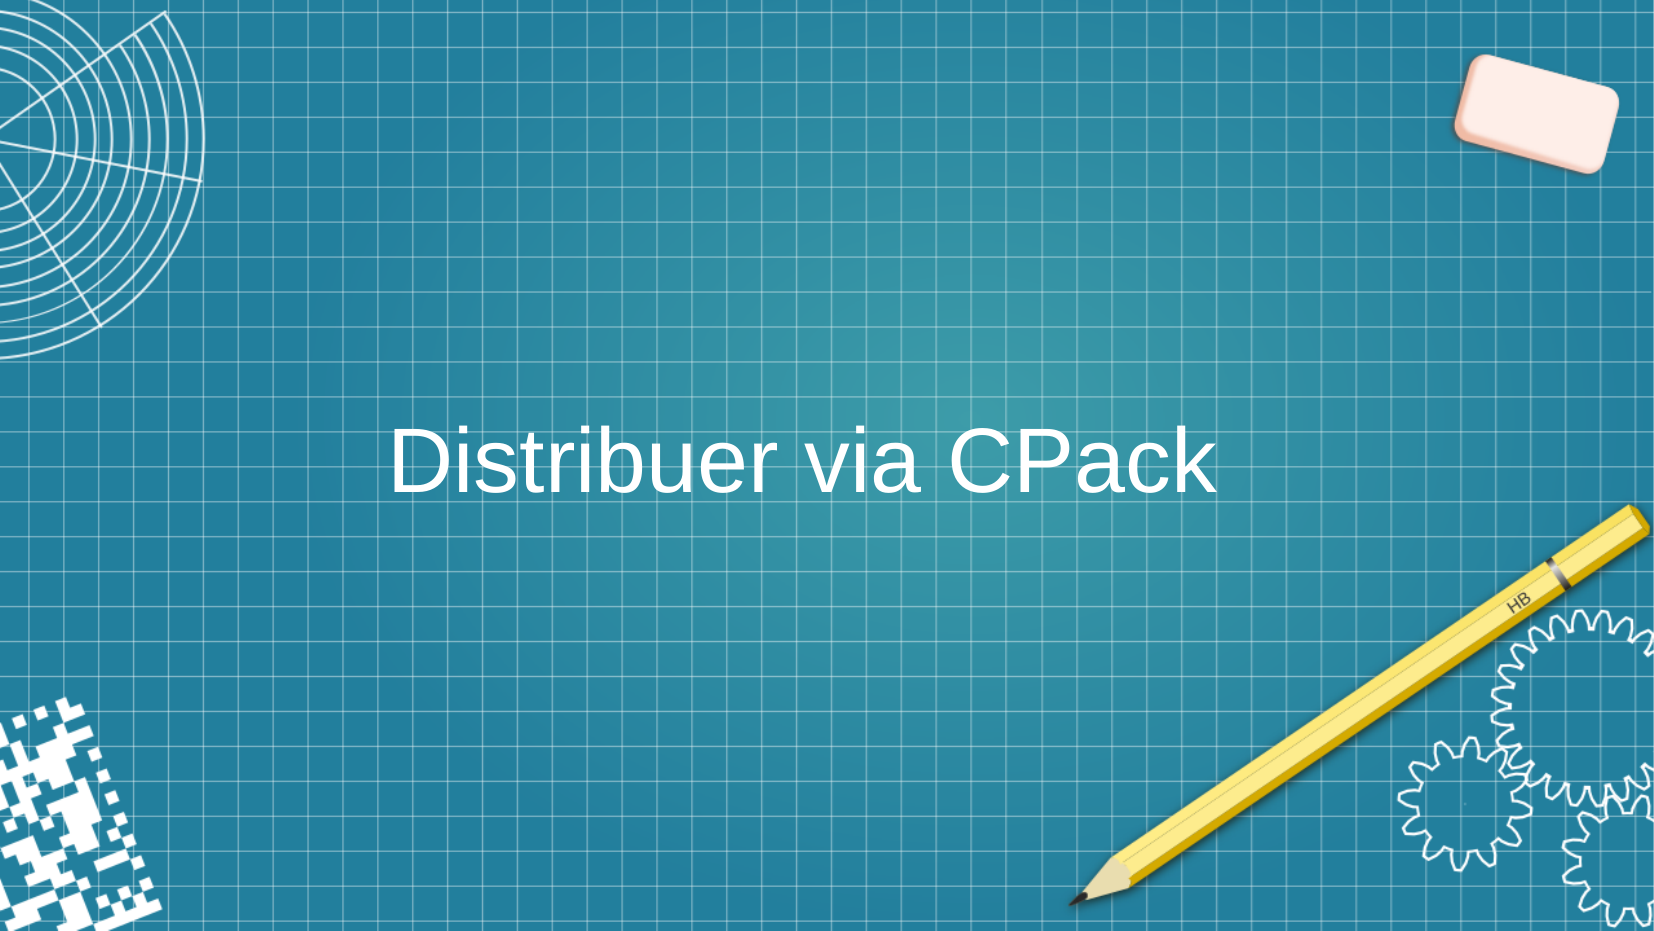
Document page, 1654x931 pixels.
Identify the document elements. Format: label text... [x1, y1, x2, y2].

title Distribuer via CPack [59, 354, 1548, 567]
picture [0, 0, 1654, 931]
